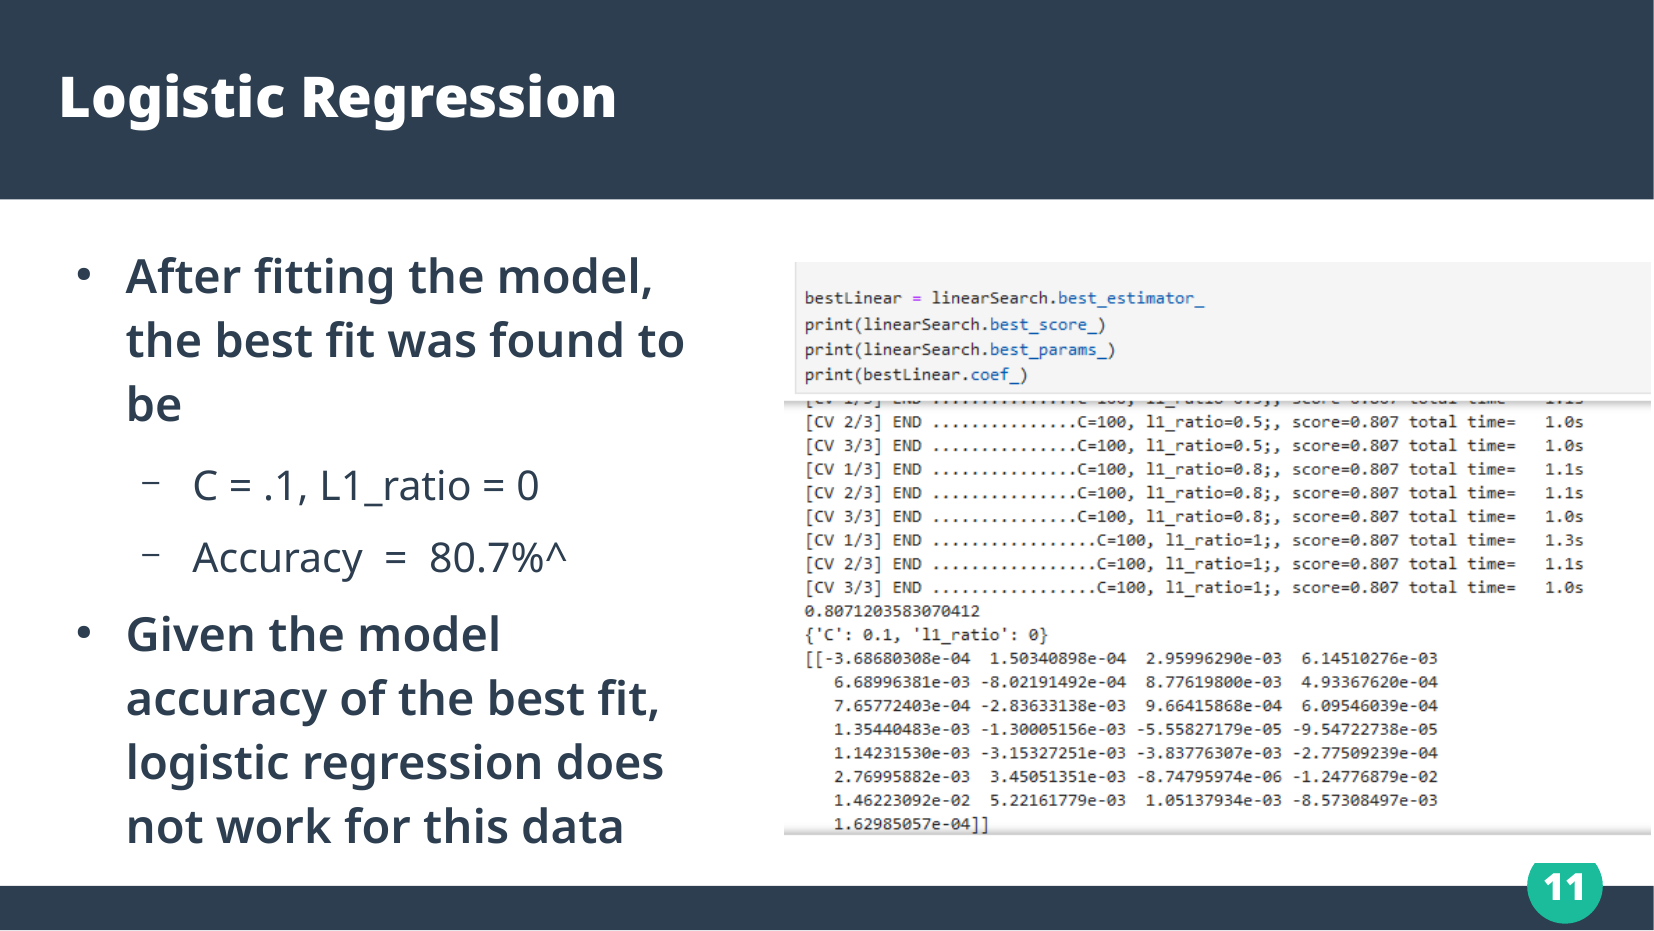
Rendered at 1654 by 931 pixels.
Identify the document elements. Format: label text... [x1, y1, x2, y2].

title Logistic Regression [59, 37, 1595, 155]
list After fitting the model, the best fit was found to be C = .1, L1_ratio = 0 Accuracy = 80.7%^ Given the model accuracy of the best fit, logistic regression does not work for this data [59, 243, 713, 864]
picture [784, 262, 1651, 863]
